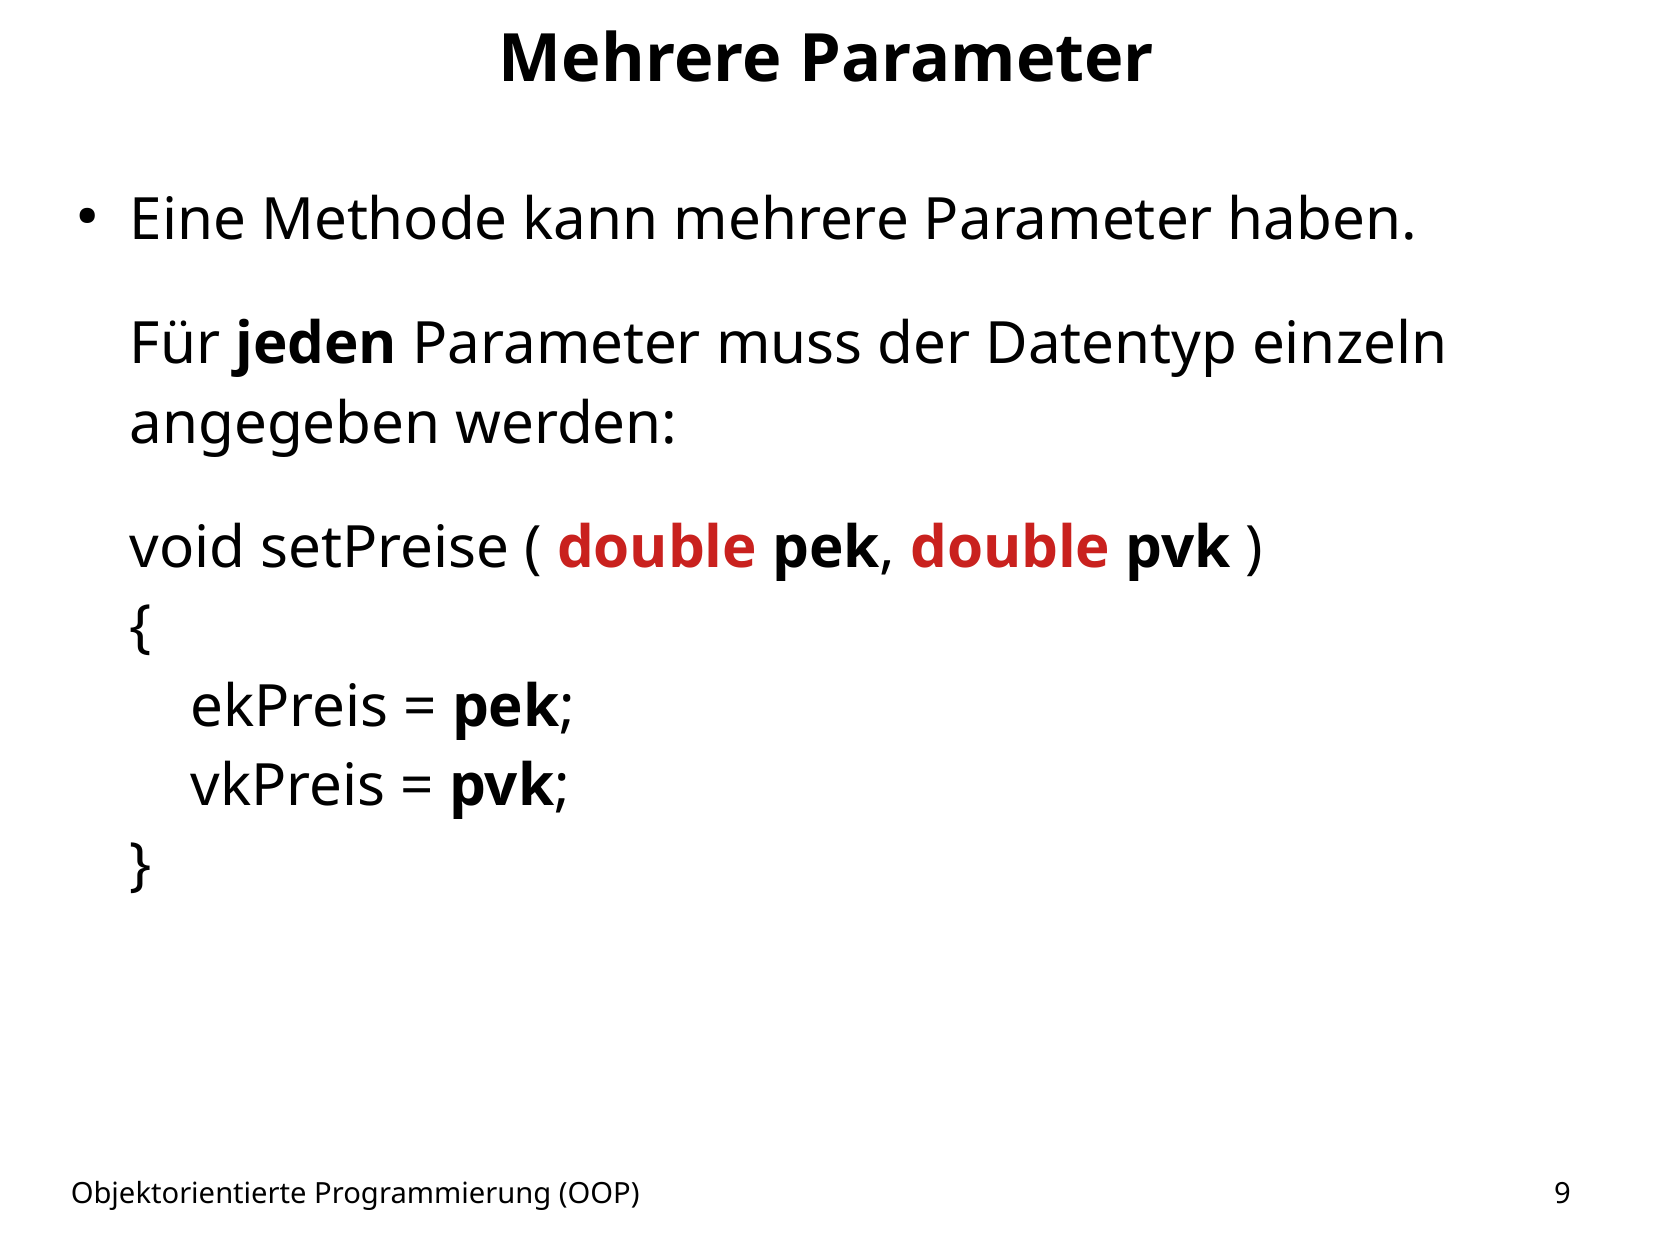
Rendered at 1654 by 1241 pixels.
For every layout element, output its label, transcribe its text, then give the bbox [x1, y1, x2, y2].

list Eine Methode kann mehrere Parameter haben. Für jeden Parameter muss der Datentyp einzeln angegeben werden: void setPreise ( double pek, double pvk ) { ekPreis = pek; vkPreis = pvk; } [59, 177, 1607, 1123]
title Mehrere Parameter [0, 5, 1654, 107]
